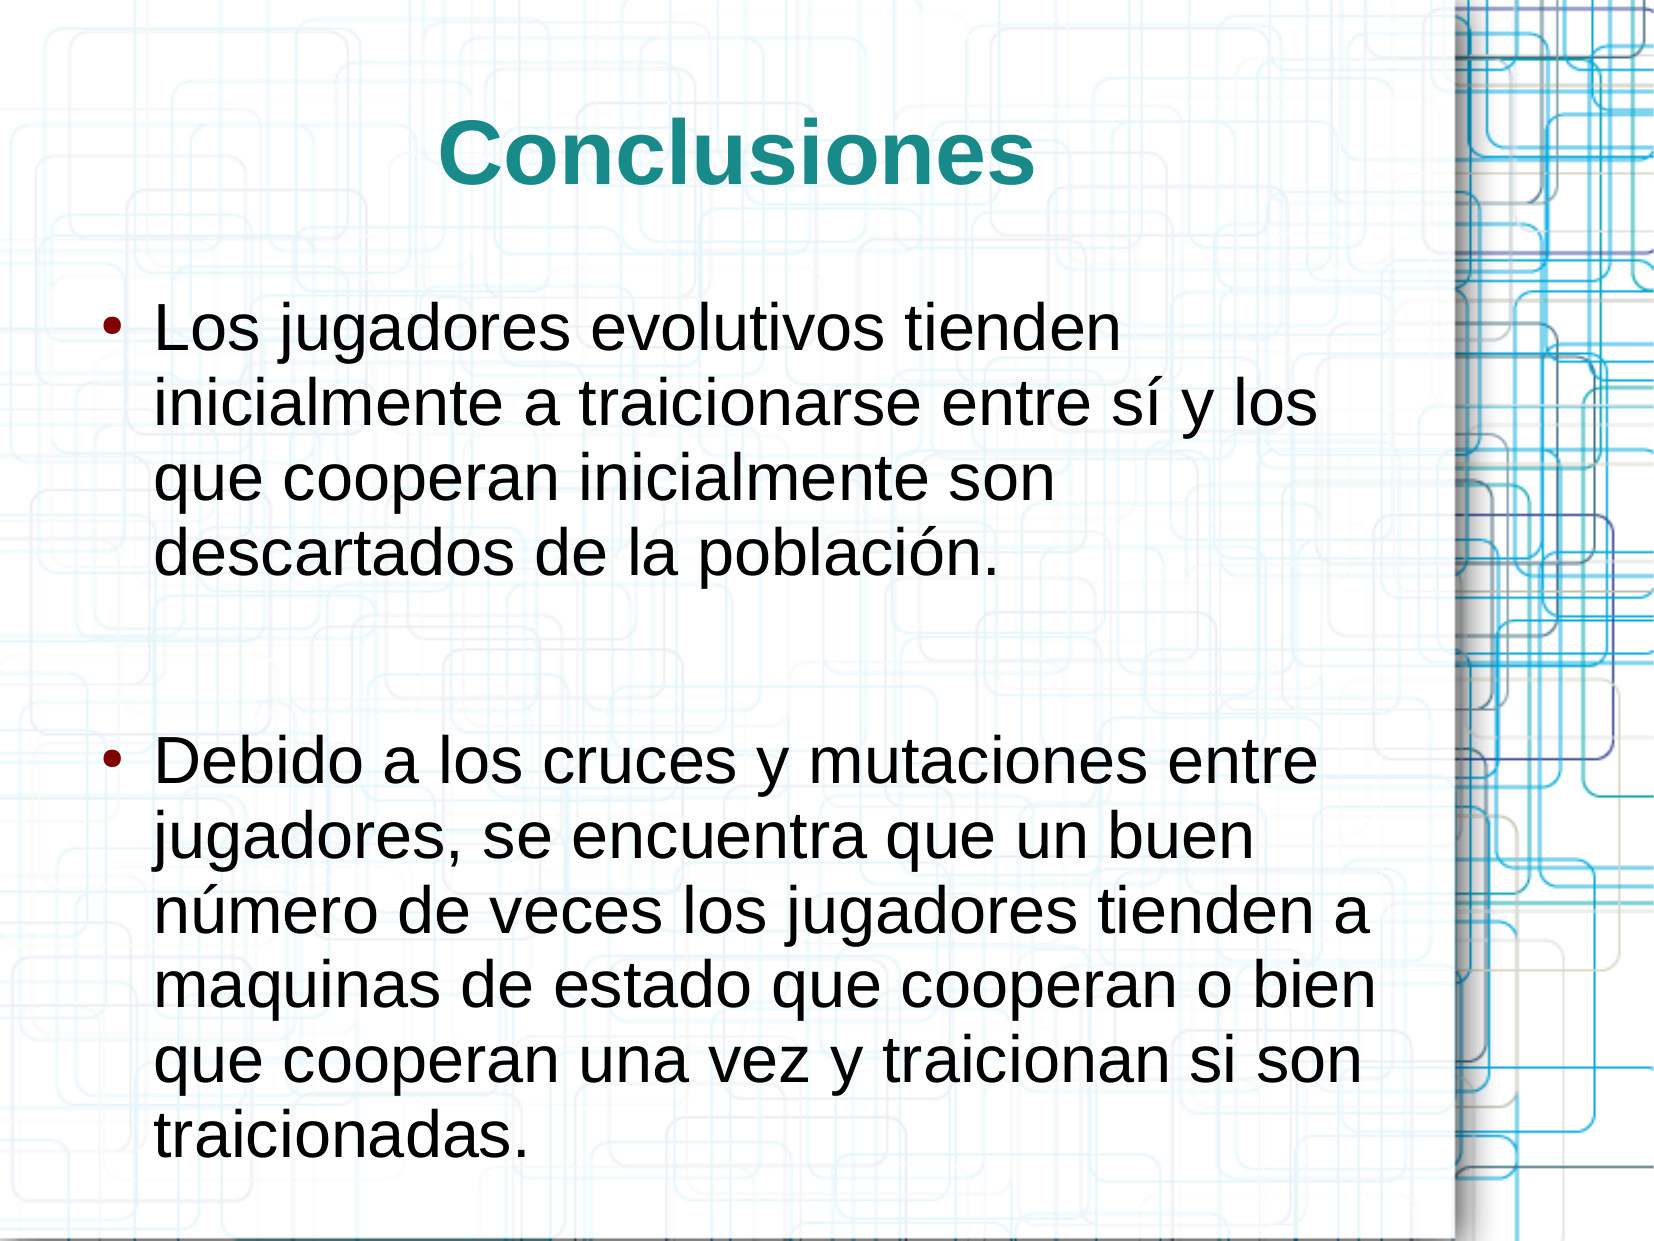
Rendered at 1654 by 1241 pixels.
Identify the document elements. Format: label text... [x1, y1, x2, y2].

title Conclusiones [59, 49, 1418, 257]
picture [0, 0, 1654, 1241]
list Los jugadores evolutivos tienden inicialmente a traicionarse entre sí y los que cooperan inicialmente son descartados de la población. Debido a los cruces y mutaciones entre jugadores, se encuentra que un buen número de veces los jugadores tienden a maquinas de estado que cooperan o bien que cooperan una vez y traicionan si son traicionadas. [82, 290, 1418, 1241]
